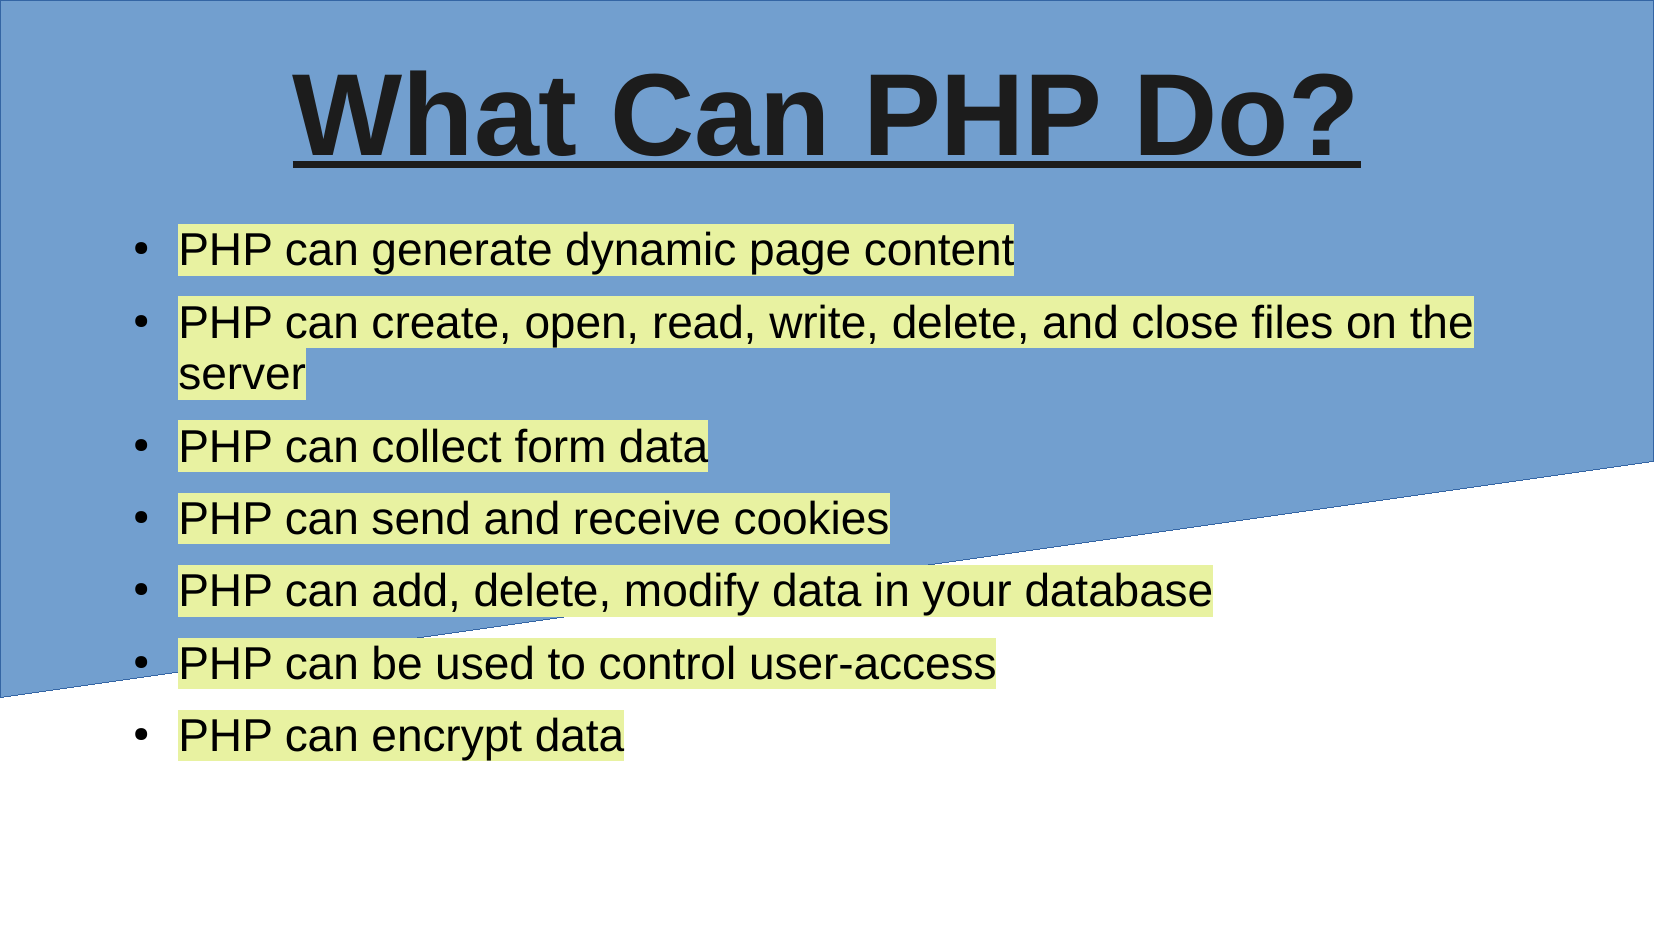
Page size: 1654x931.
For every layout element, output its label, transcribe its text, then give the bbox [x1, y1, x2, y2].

title What Can PHP Do? [82, 37, 1571, 193]
list PHP can generate dynamic page content PHP can create, open, read, write, delete, and close files on the server PHP can collect form data PHP can send and receive cookies PHP can add, delete, modify data in your database PHP can be used to control user-access PHP can encrypt data [118, 224, 1563, 768]
